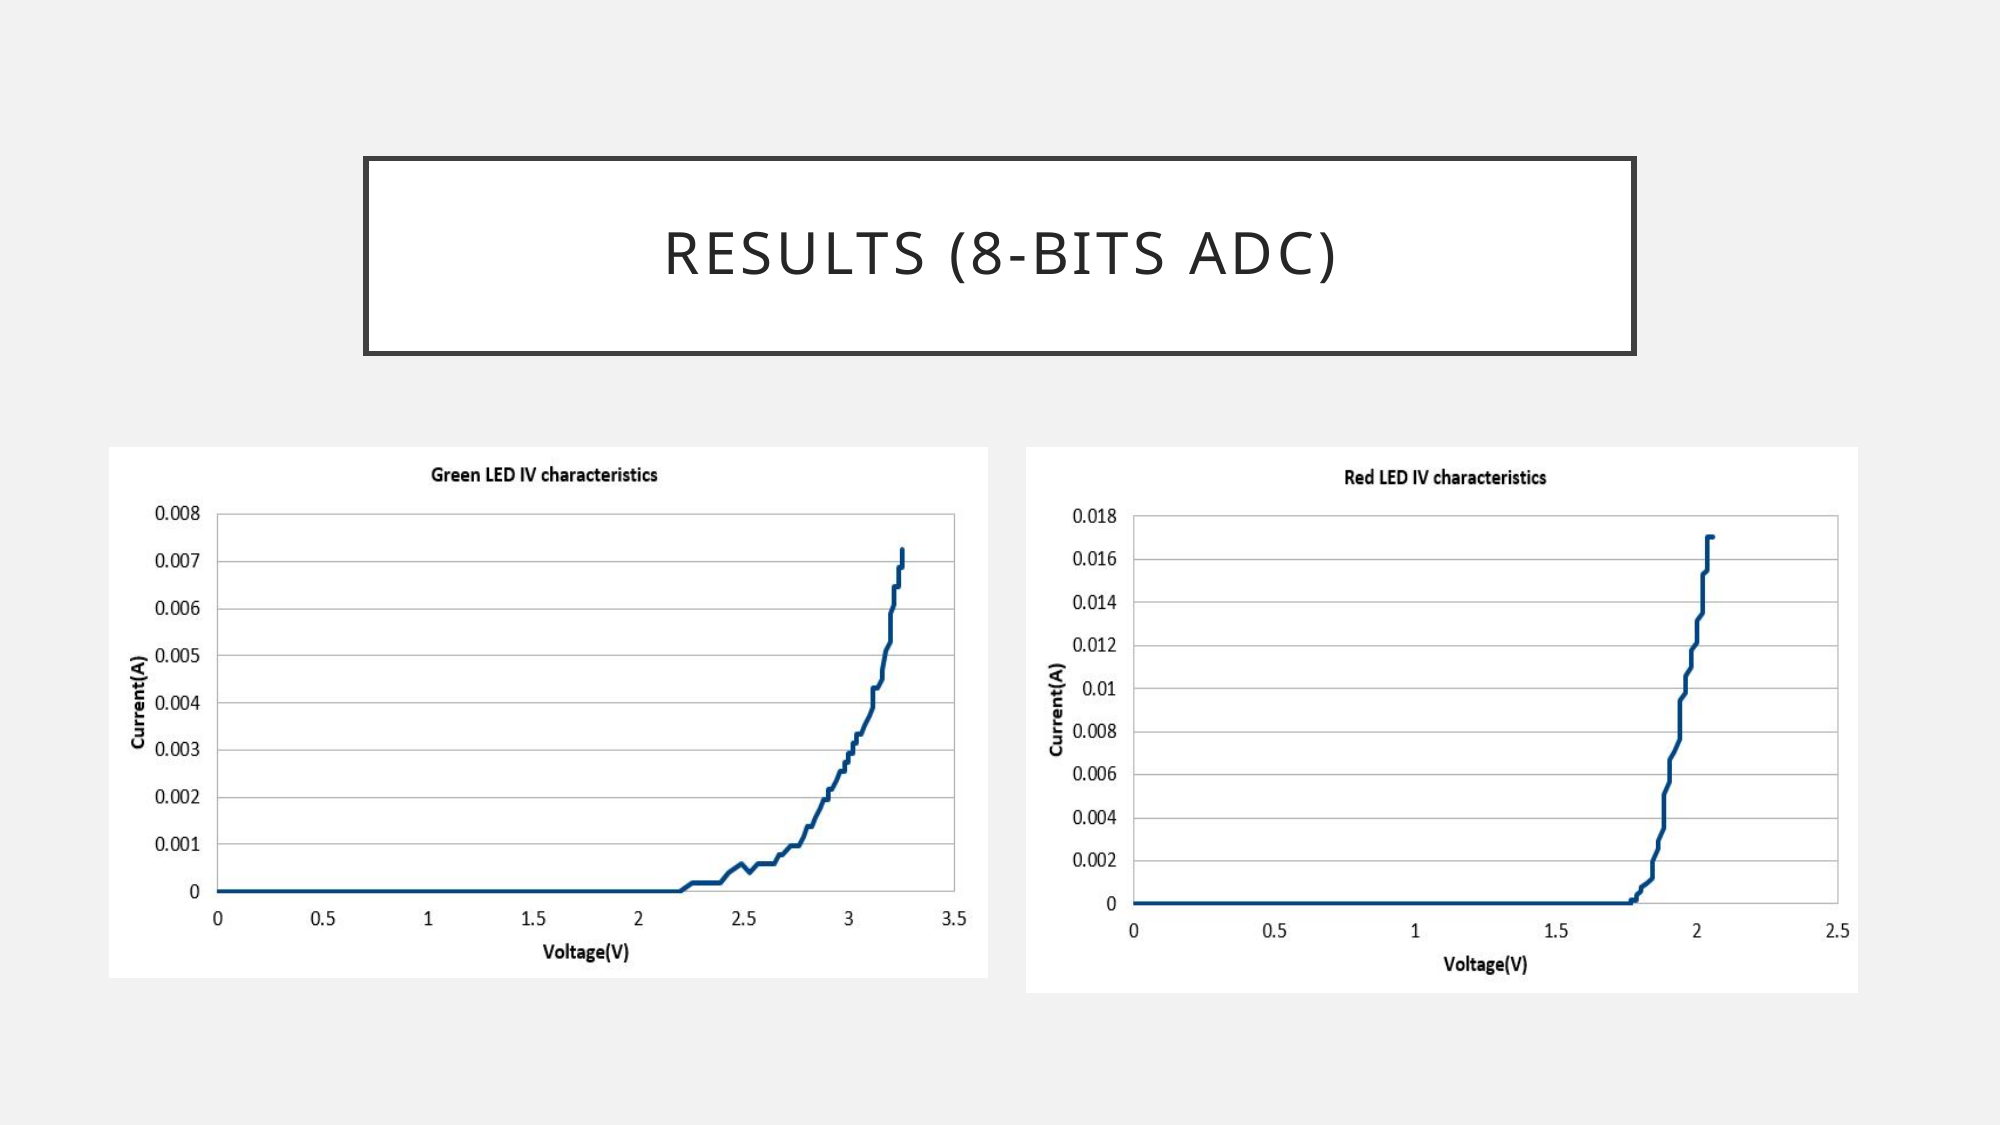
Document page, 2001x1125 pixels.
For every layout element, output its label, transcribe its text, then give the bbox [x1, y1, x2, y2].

picture [1026, 447, 1858, 993]
title Results (8-bits ADC) [366, 158, 1634, 354]
picture [109, 447, 988, 978]
